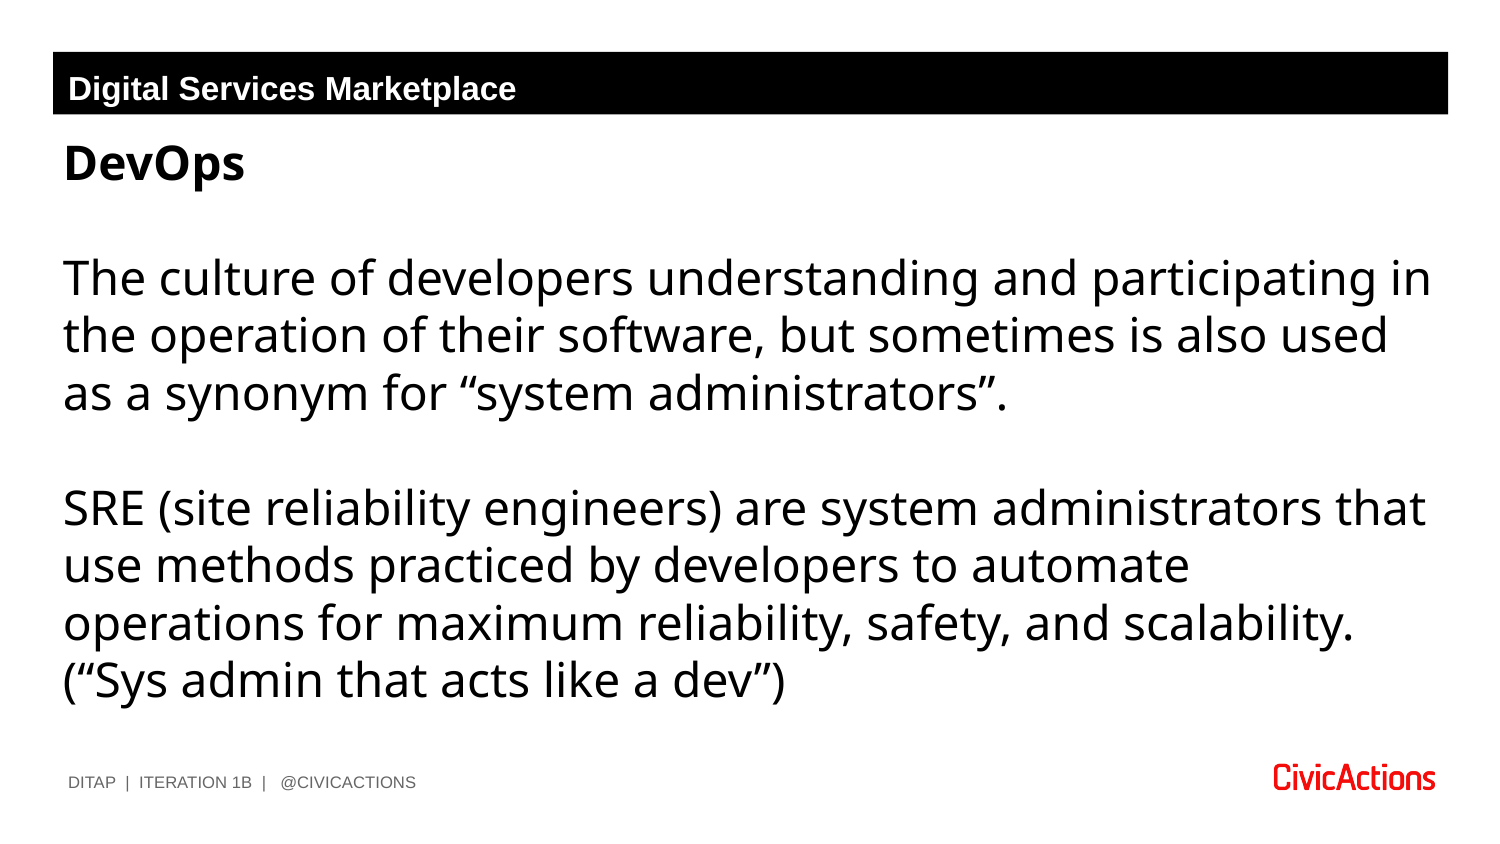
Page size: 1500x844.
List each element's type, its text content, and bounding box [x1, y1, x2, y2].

text_box DevOps The culture of developers understanding and participating in the operation of their software, but sometimes is also used as a synonym for “system administrators”. SRE (site reliability engineers) are system administrators that use methods practiced by developers to automate operations for maximum reliability, safety, and scalability. (“Sys admin that acts like a dev”) [53, 122, 1449, 716]
text_box Digital Services Marketplace [53, 51, 1449, 115]
picture [1271, 758, 1438, 795]
